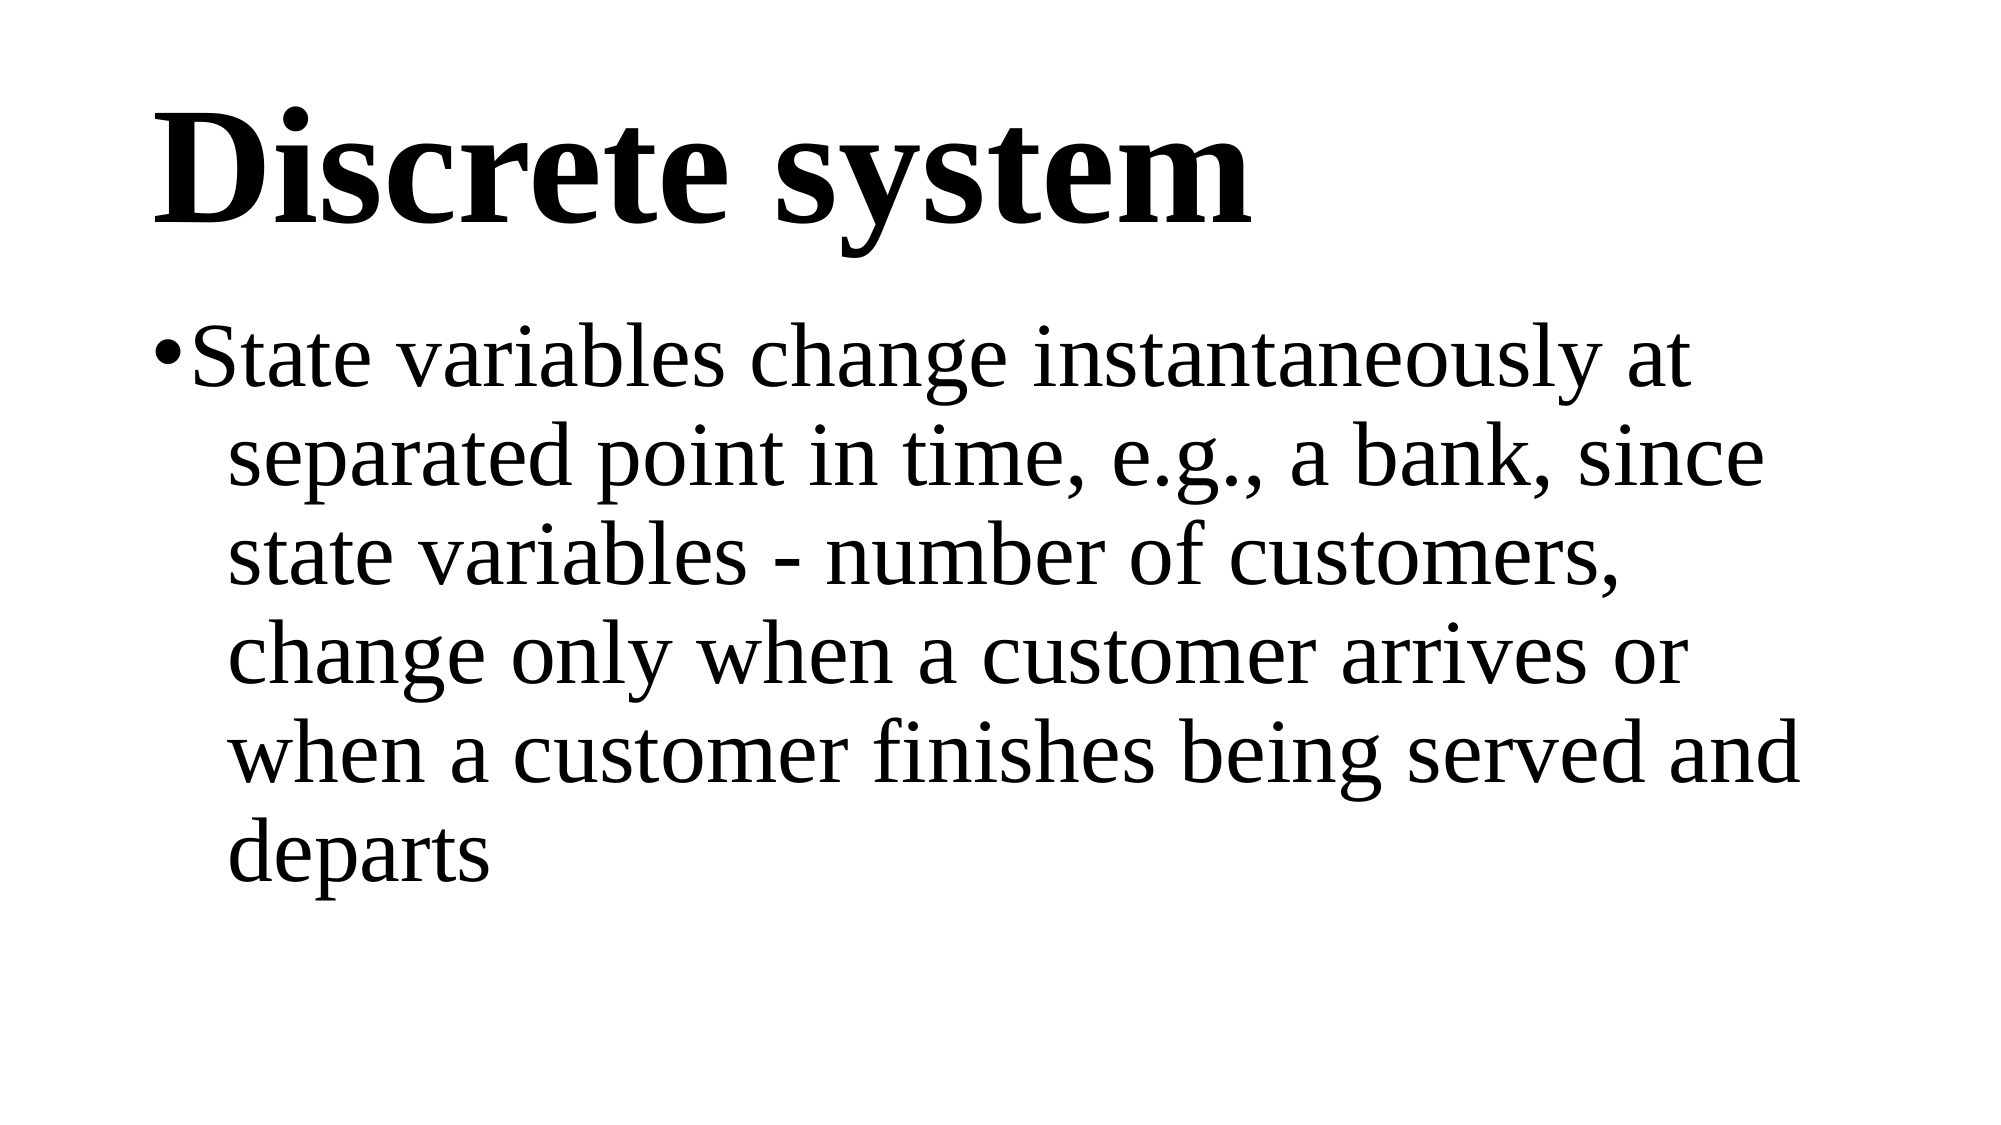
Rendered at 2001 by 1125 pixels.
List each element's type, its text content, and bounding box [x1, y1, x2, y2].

title Discrete system [137, 59, 1863, 278]
list State variables change instantaneously at separated point in time, e.g., a bank, since state variables - number of customers, change only when a customer arrives or when a customer finishes being served and departs [137, 299, 1863, 1014]
